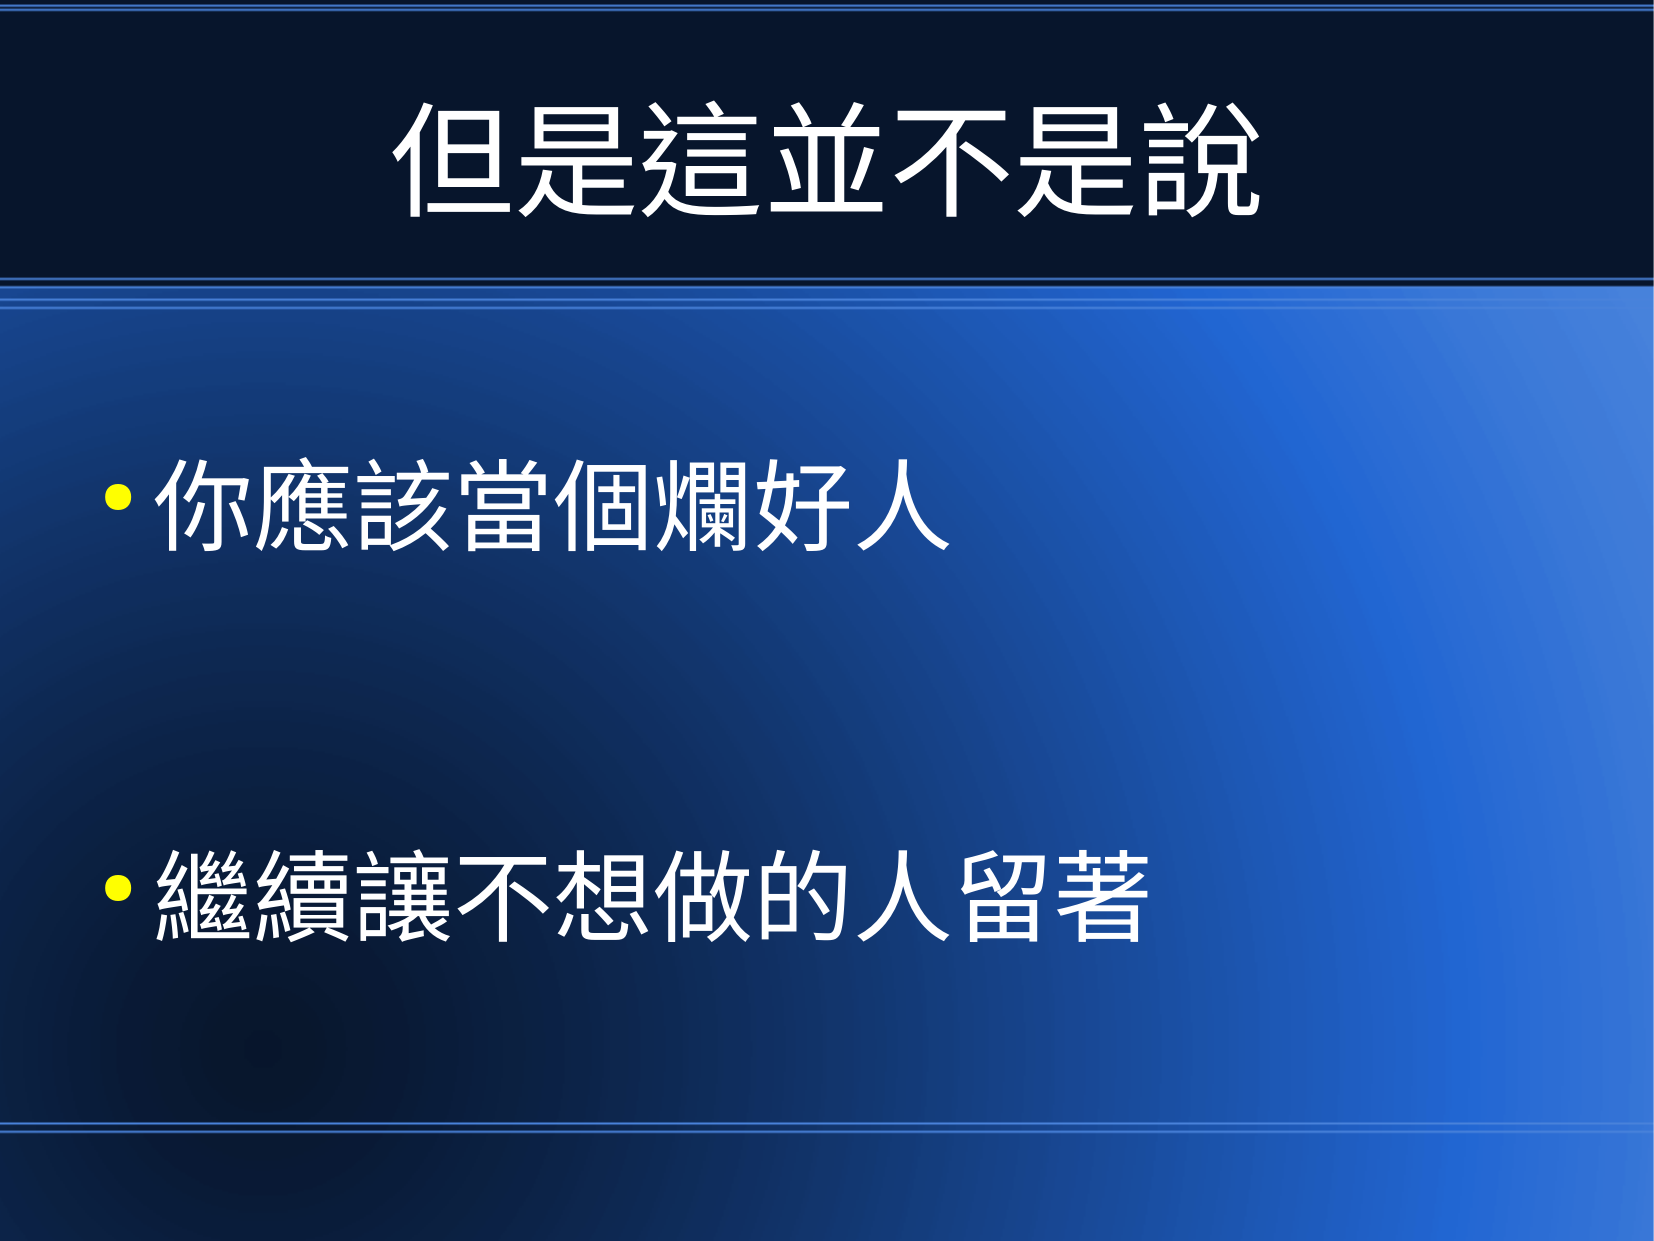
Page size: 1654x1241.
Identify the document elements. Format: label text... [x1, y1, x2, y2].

picture [0, 0, 1654, 1241]
title 但是這並不是說 [82, 49, 1571, 257]
list 你應該當個爛好人 繼續讓不想做的人留著 [82, 355, 1571, 1241]
